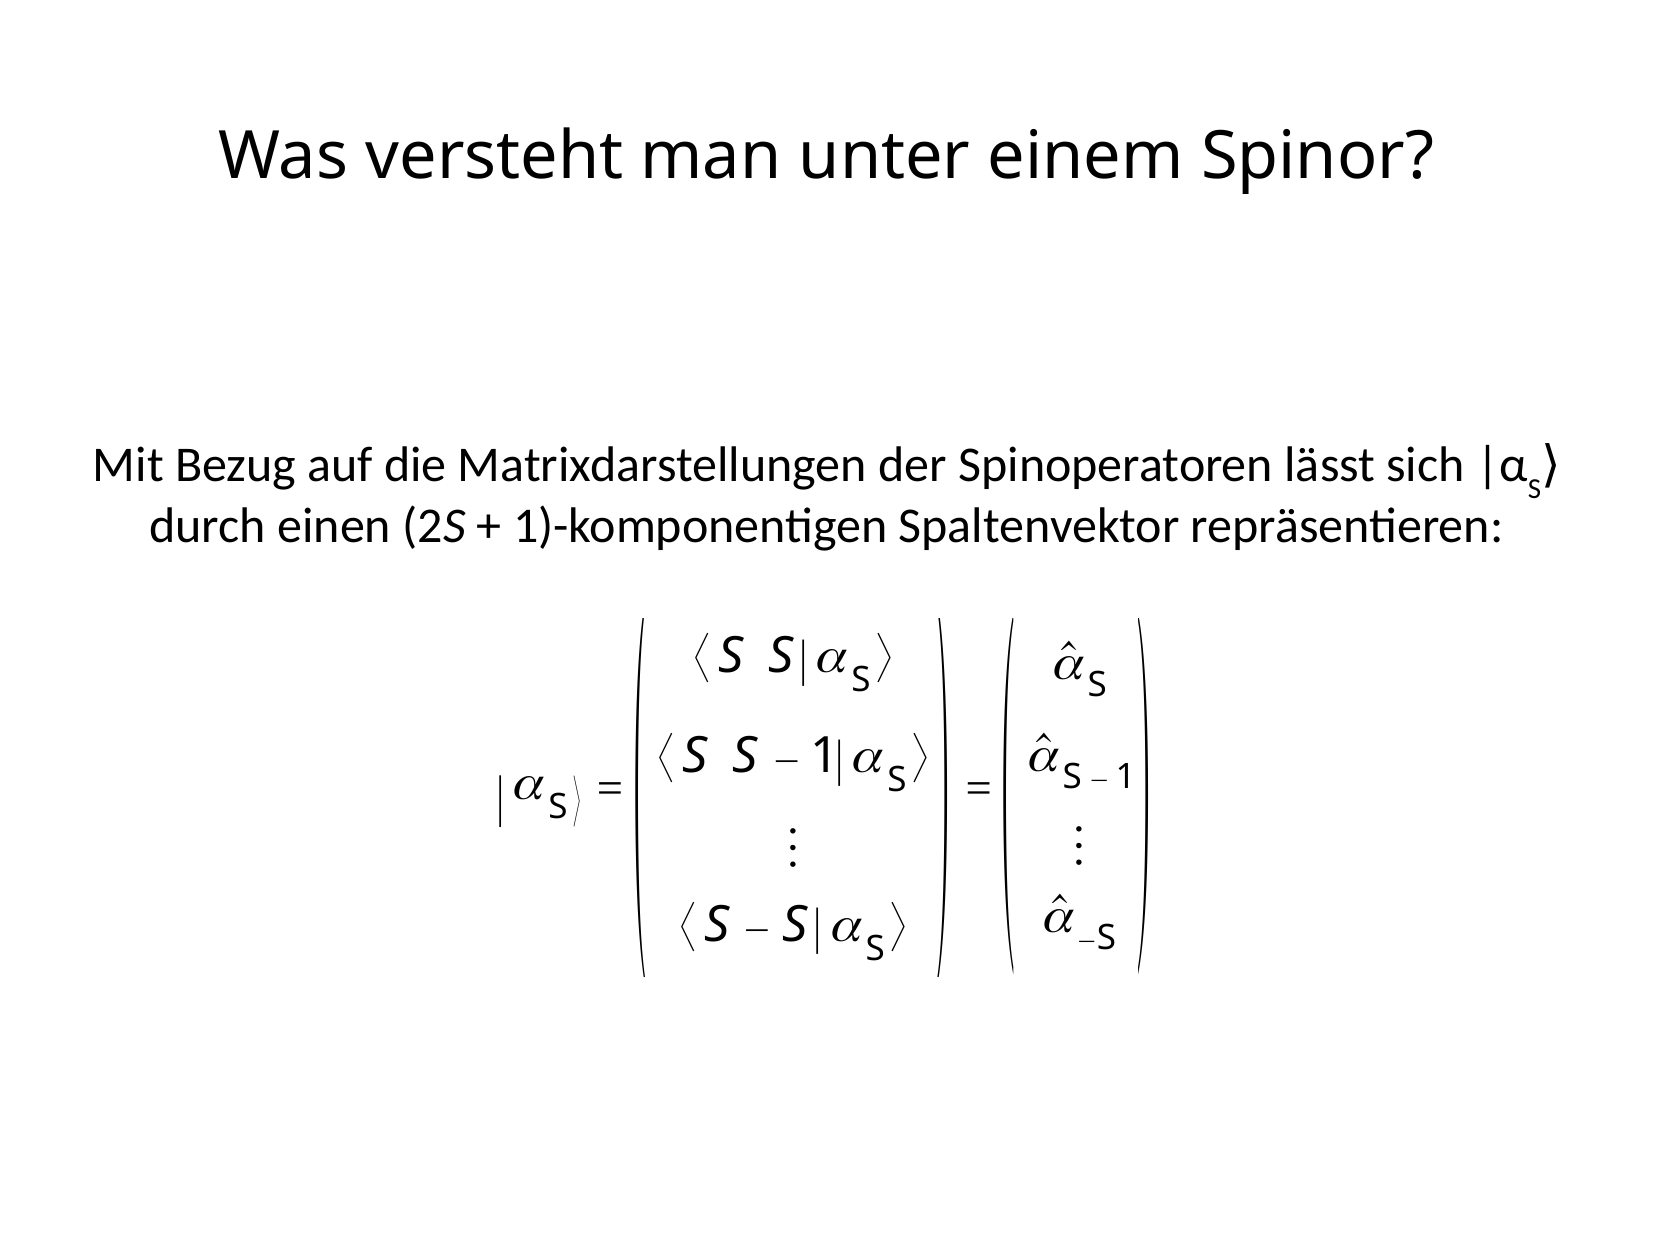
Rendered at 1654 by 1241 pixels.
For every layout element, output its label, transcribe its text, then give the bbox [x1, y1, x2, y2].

subtitle Mit Bezug auf die Matrixdarstellungen der Spinoperatoren lässt sich |αS⟩ durch einen (2S + 1)-komponentigen Spaltenvektor repräsentieren: [82, 290, 1571, 1010]
chart [487, 618, 1167, 977]
title Was versteht man unter einem Spinor? [82, 49, 1571, 257]
